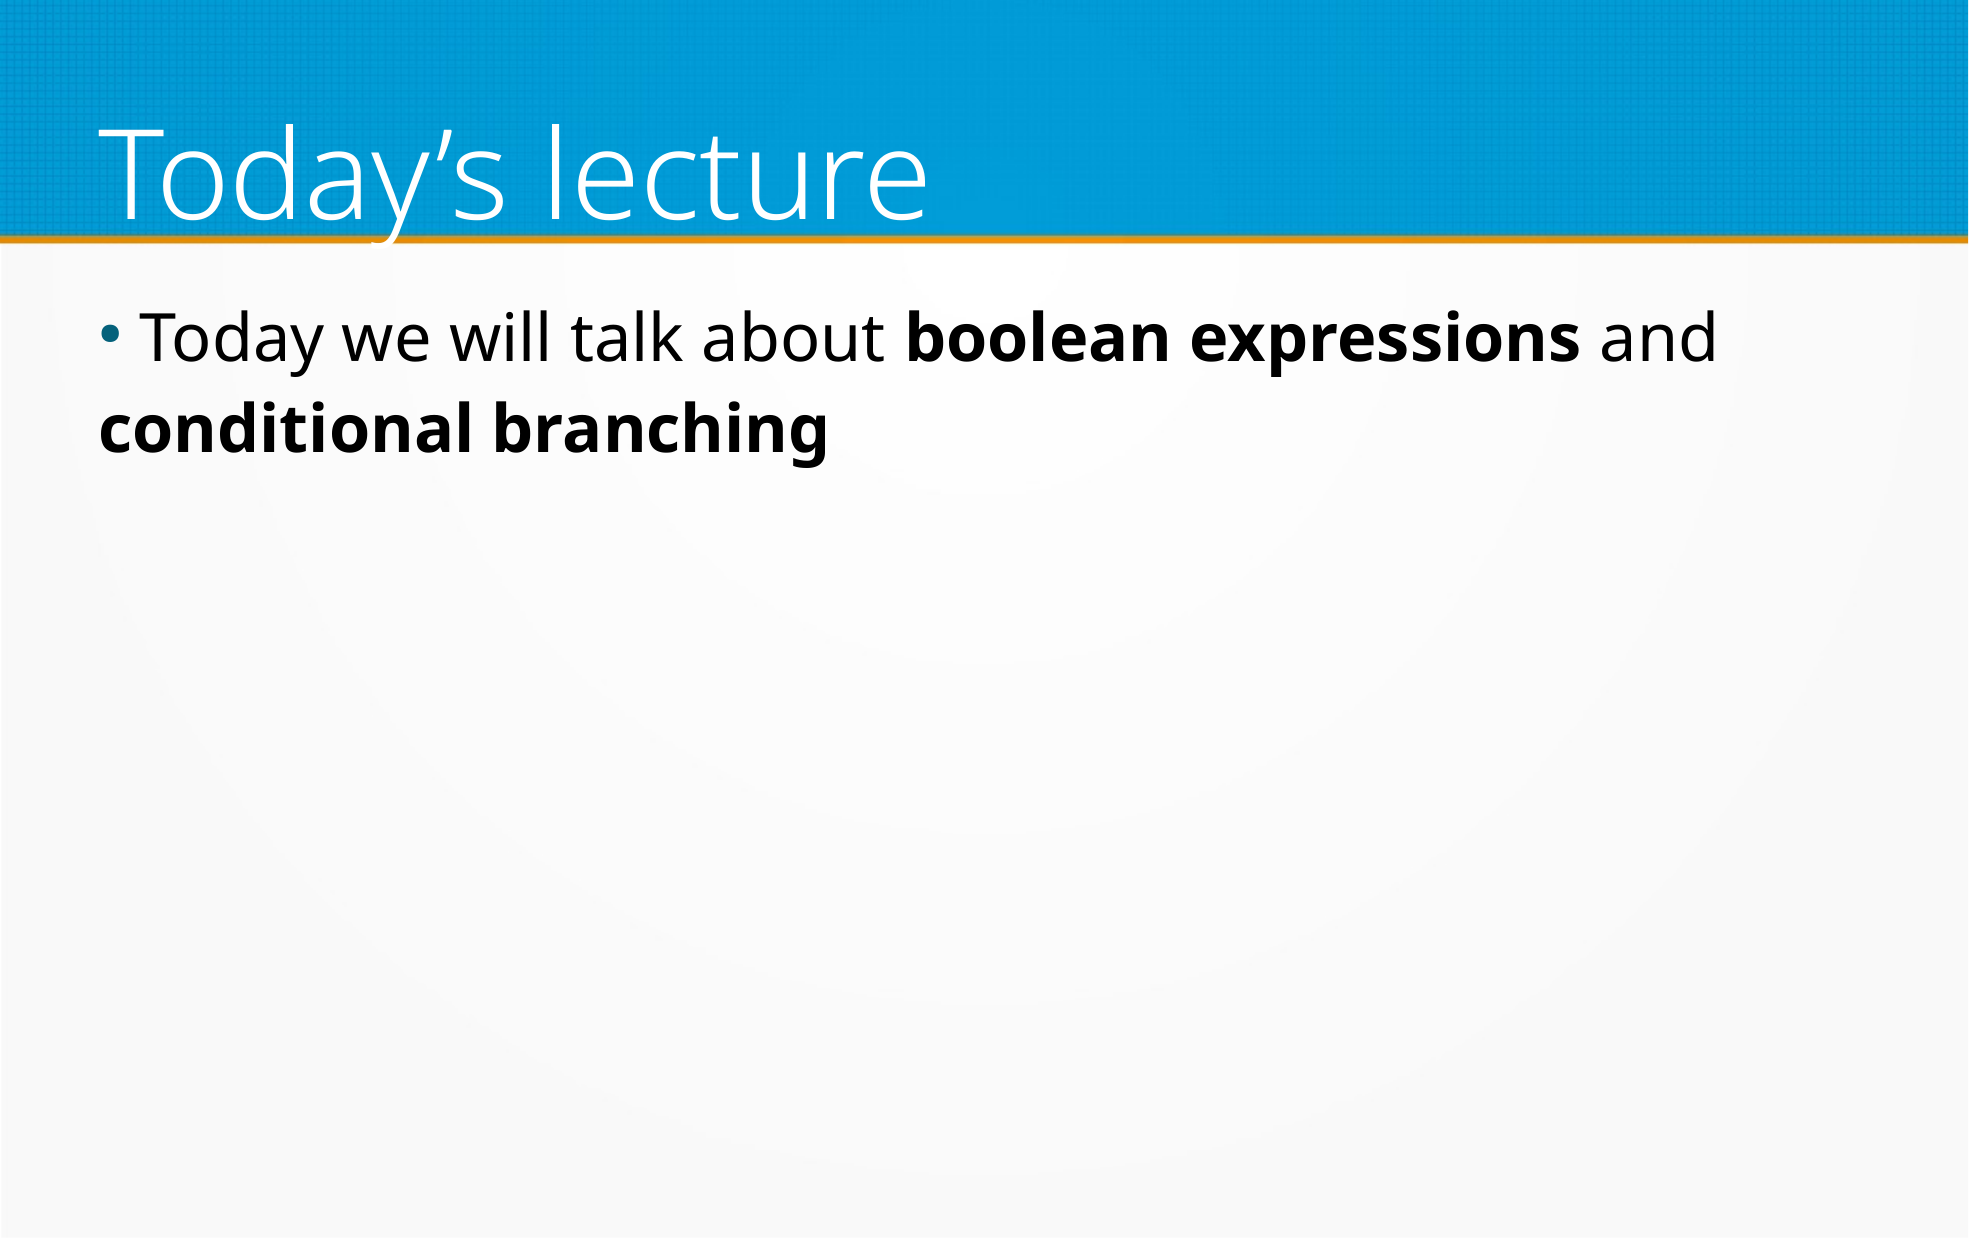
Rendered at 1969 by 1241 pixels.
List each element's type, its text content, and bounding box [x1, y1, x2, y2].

title Today’s lecture [98, 49, 1870, 257]
picture [0, 233, 1969, 1241]
list Today we will talk about boolean expressions and conditional branching [98, 290, 1870, 1010]
